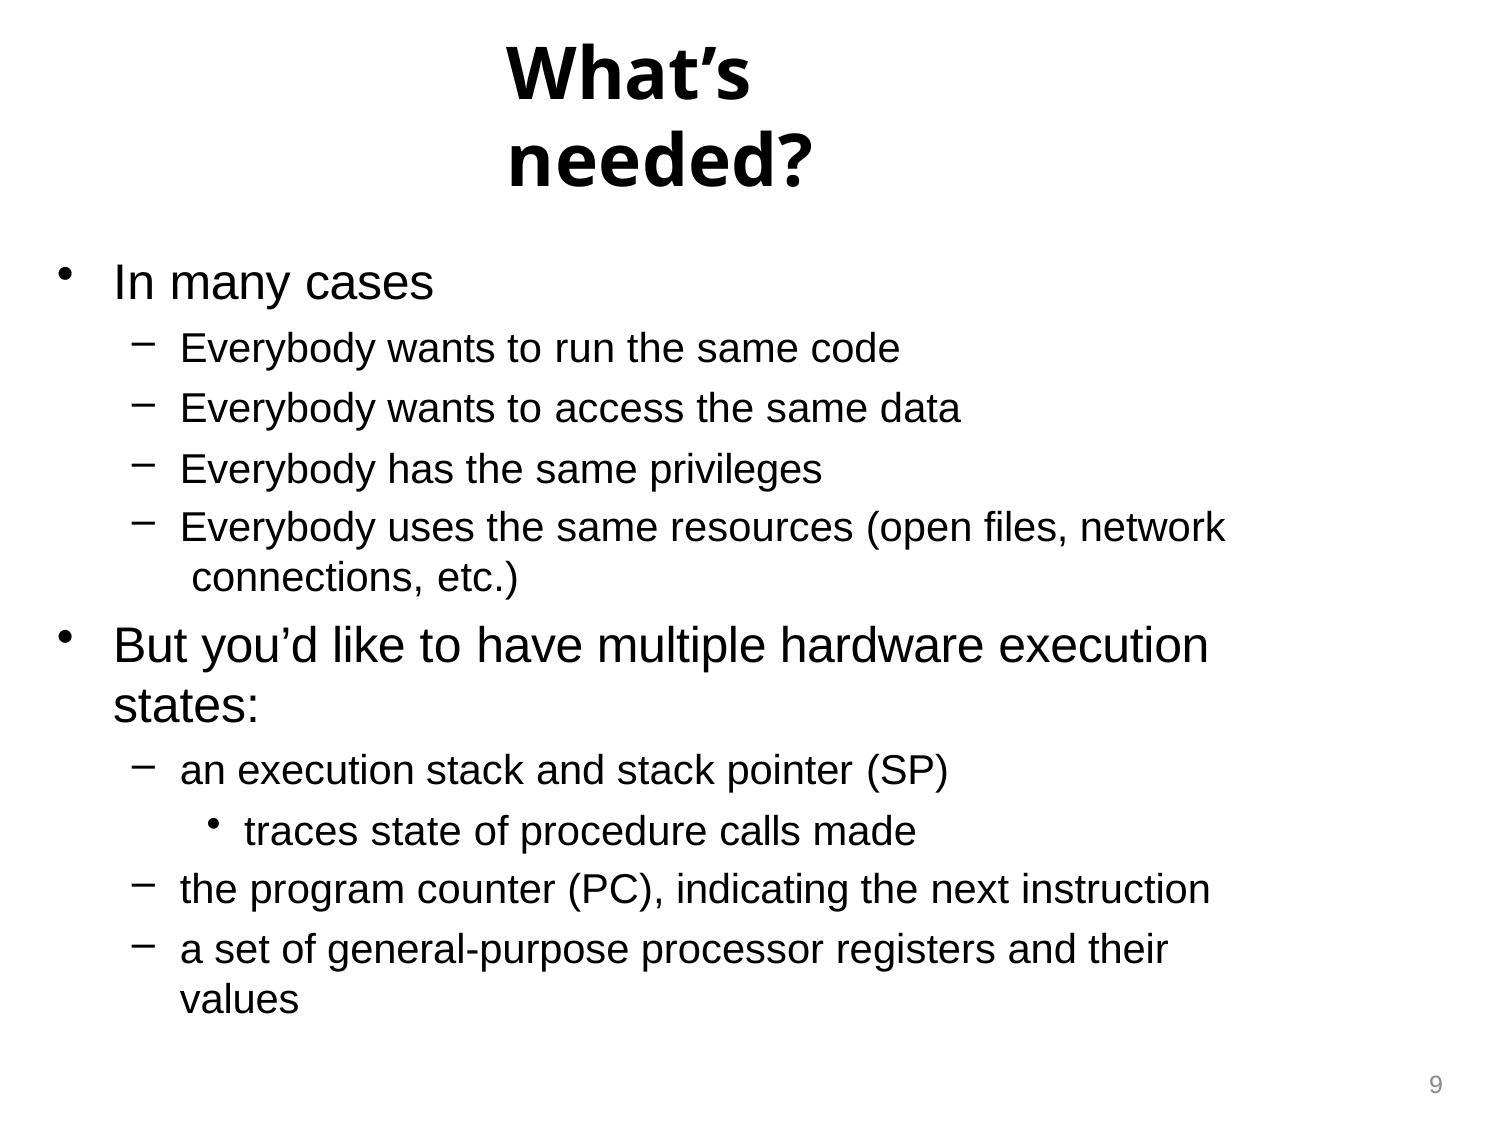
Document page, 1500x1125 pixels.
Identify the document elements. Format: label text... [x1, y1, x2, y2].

title What’s needed? [504, 17, 992, 208]
text_box <number> [1422, 1069, 1450, 1099]
text_box In many cases Everybody wants to run the same code Everybody wants to access the same data Everybody has the same privileges Everybody uses the same resources (open files, network connections, etc.) But you’d like to have multiple hardware execution states: an execution stack and stack pointer (SP) traces state of procedure calls made the program counter (PC), indicating the next instruction a set of general-purpose processor registers and their values [54, 234, 1390, 1023]
